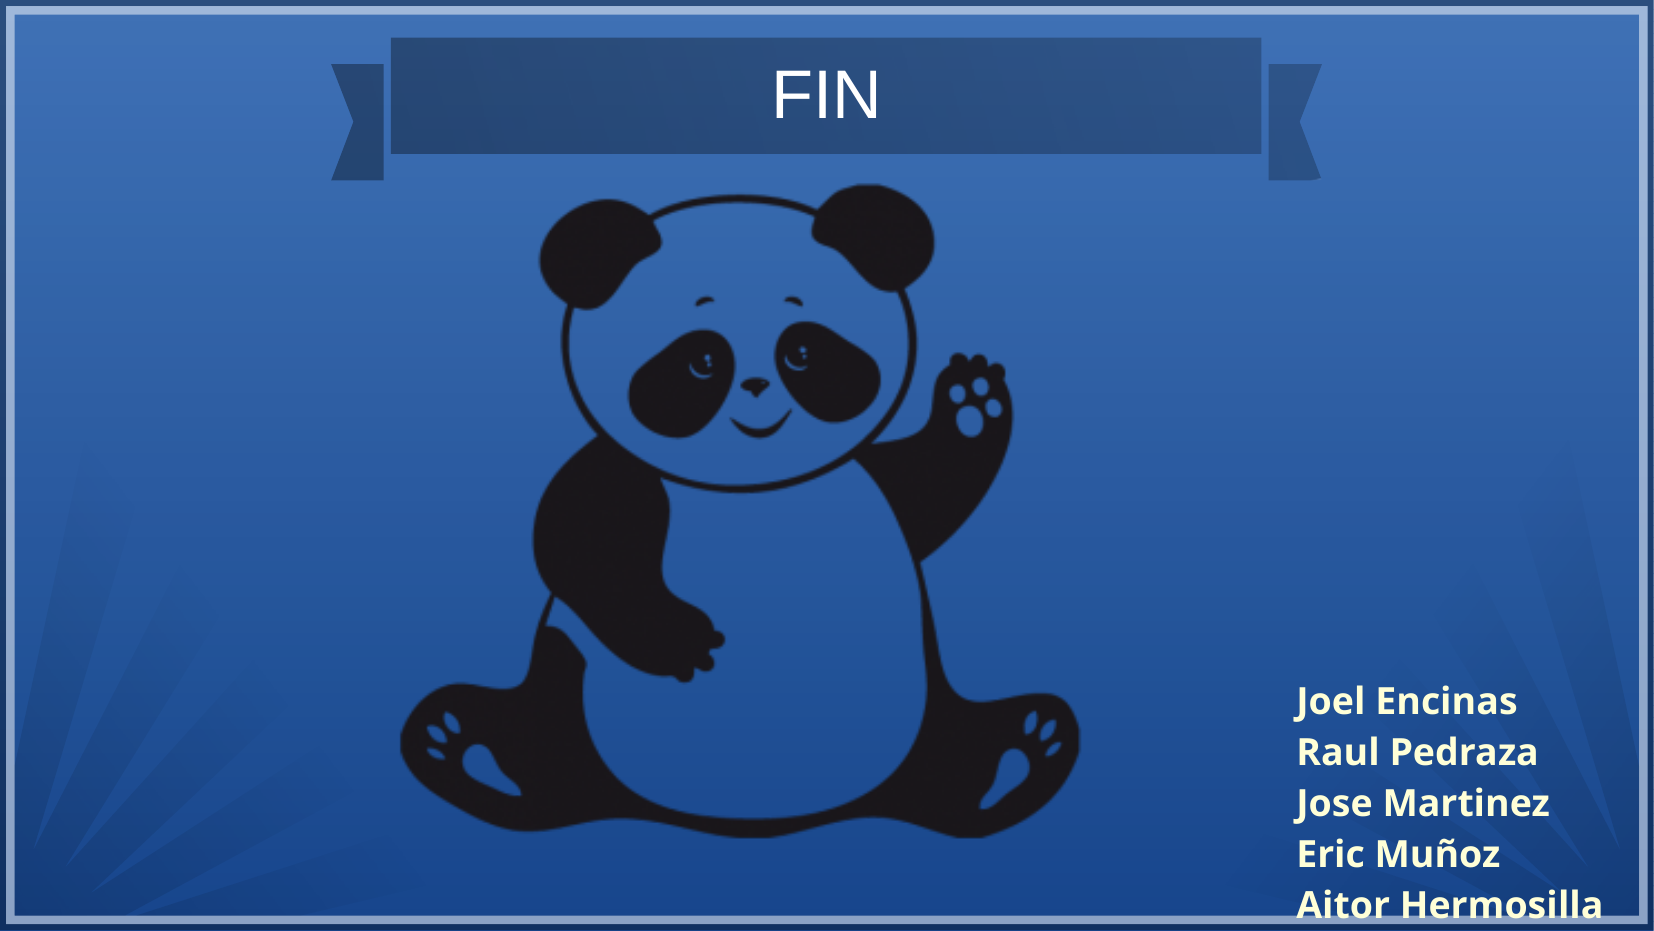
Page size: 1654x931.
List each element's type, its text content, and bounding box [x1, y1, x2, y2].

title FIN [389, 35, 1264, 154]
picture [261, 153, 1217, 872]
text_box Joel Encinas Raul Pedraza Jose Martinez Eric Muñoz Aitor Hermosilla [1281, 666, 1625, 931]
